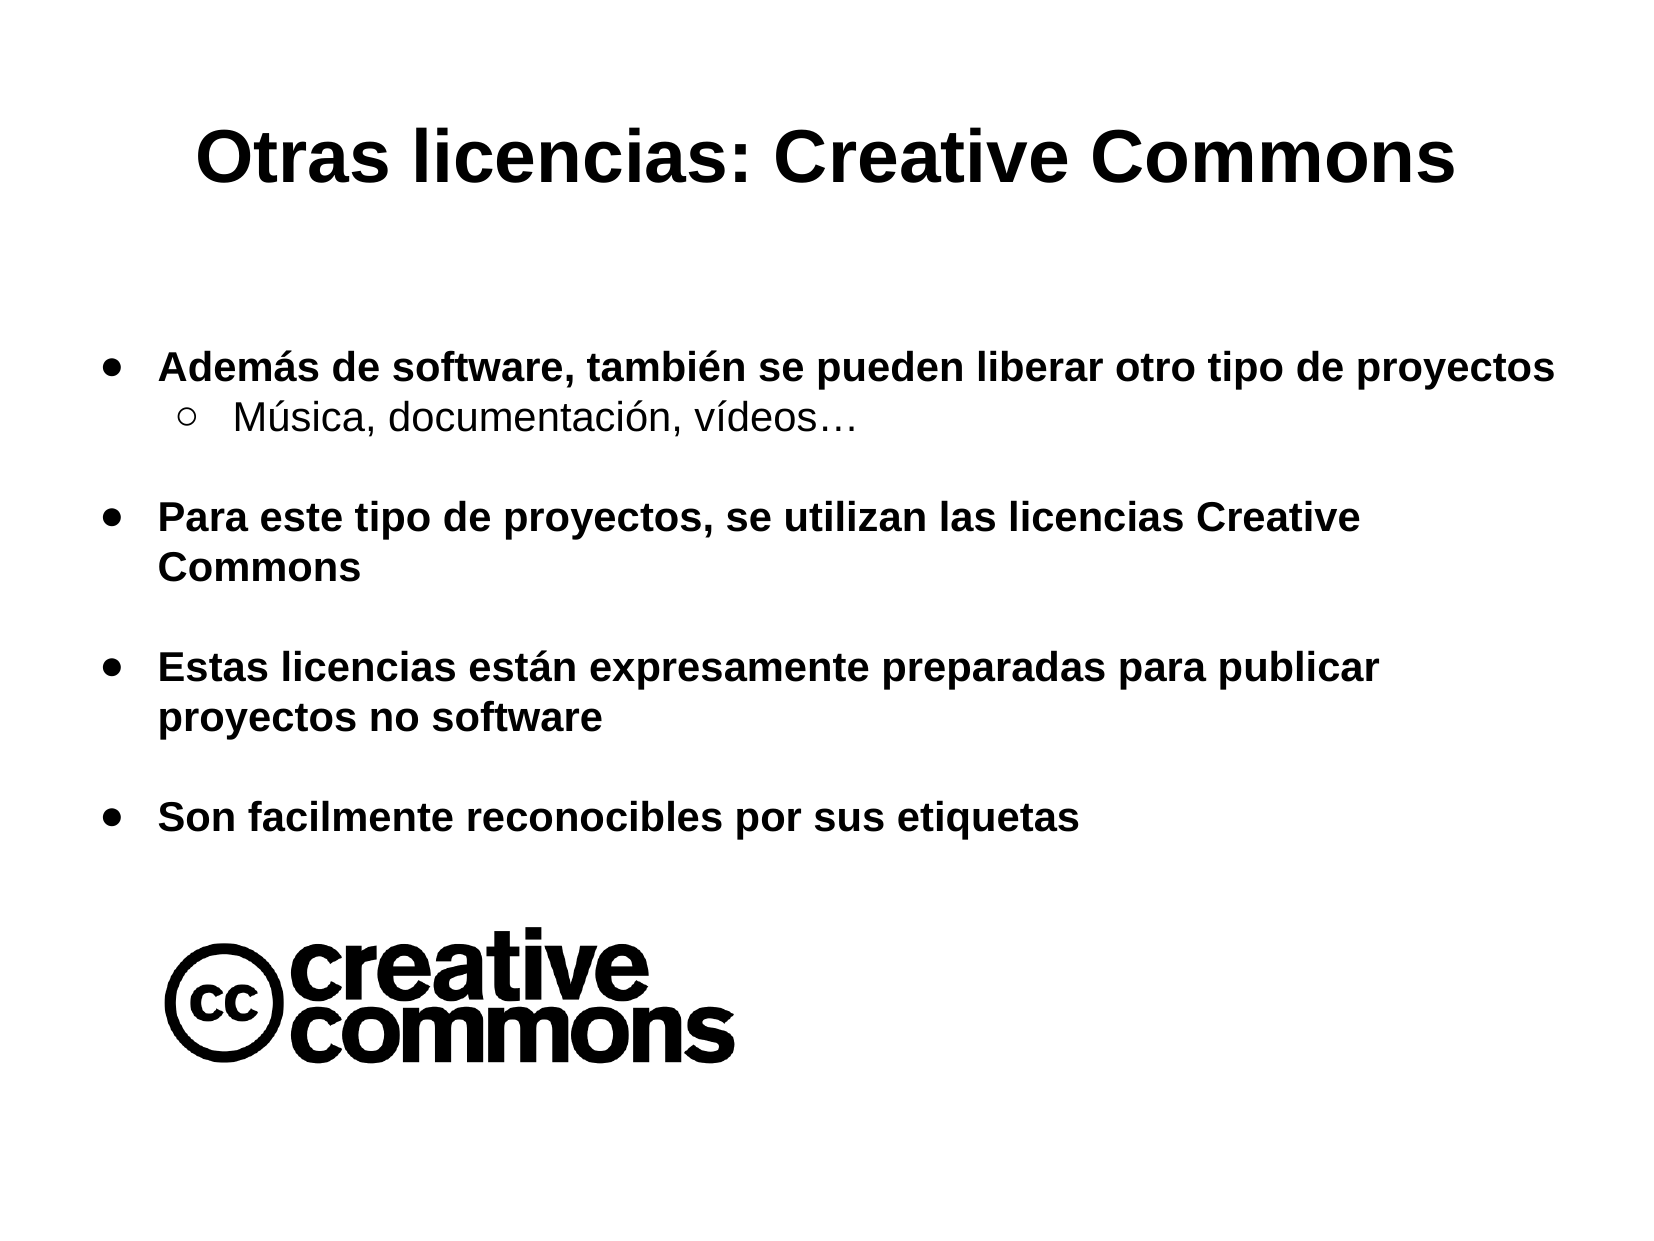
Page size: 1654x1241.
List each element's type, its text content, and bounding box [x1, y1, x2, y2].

text_box Otras licencias: Creative Commons [82, 49, 1571, 257]
picture [153, 918, 748, 1072]
text_box Además de software, también se pueden liberar otro tipo de proyectos Música, documentación, vídeos… Para este tipo de proyectos, se utilizan las licencias Creative Commons Estas licencias están expresamente preparadas para publicar proyectos no software Son facilmente reconocibles por sus etiquetas [82, 290, 1571, 1139]
